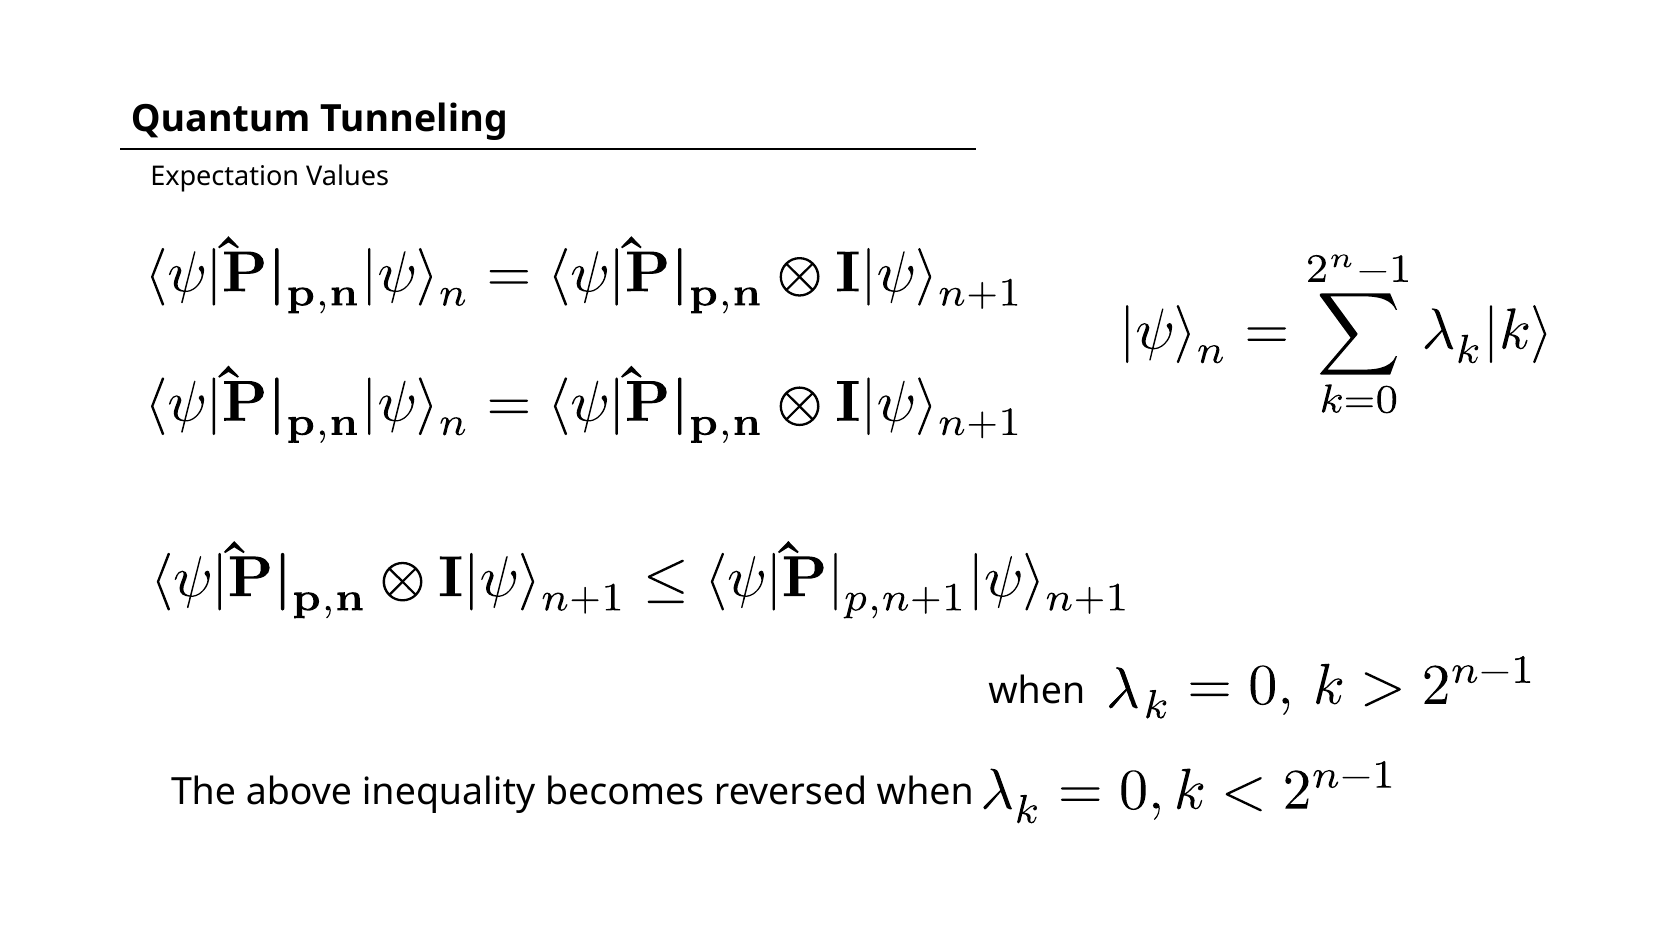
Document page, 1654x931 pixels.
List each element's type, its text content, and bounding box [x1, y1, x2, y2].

text_box [1108, 655, 1531, 719]
text_box Expectation Values [135, 149, 394, 201]
text_box [147, 365, 1018, 443]
text_box [983, 760, 1392, 824]
text_box [1122, 254, 1547, 414]
text_box The above inequality becomes reversed when [156, 756, 968, 822]
text_box Quantum Tunneling [115, 83, 1026, 150]
text_box when [973, 656, 1095, 721]
text_box [147, 236, 1018, 314]
text_box [153, 541, 1125, 619]
